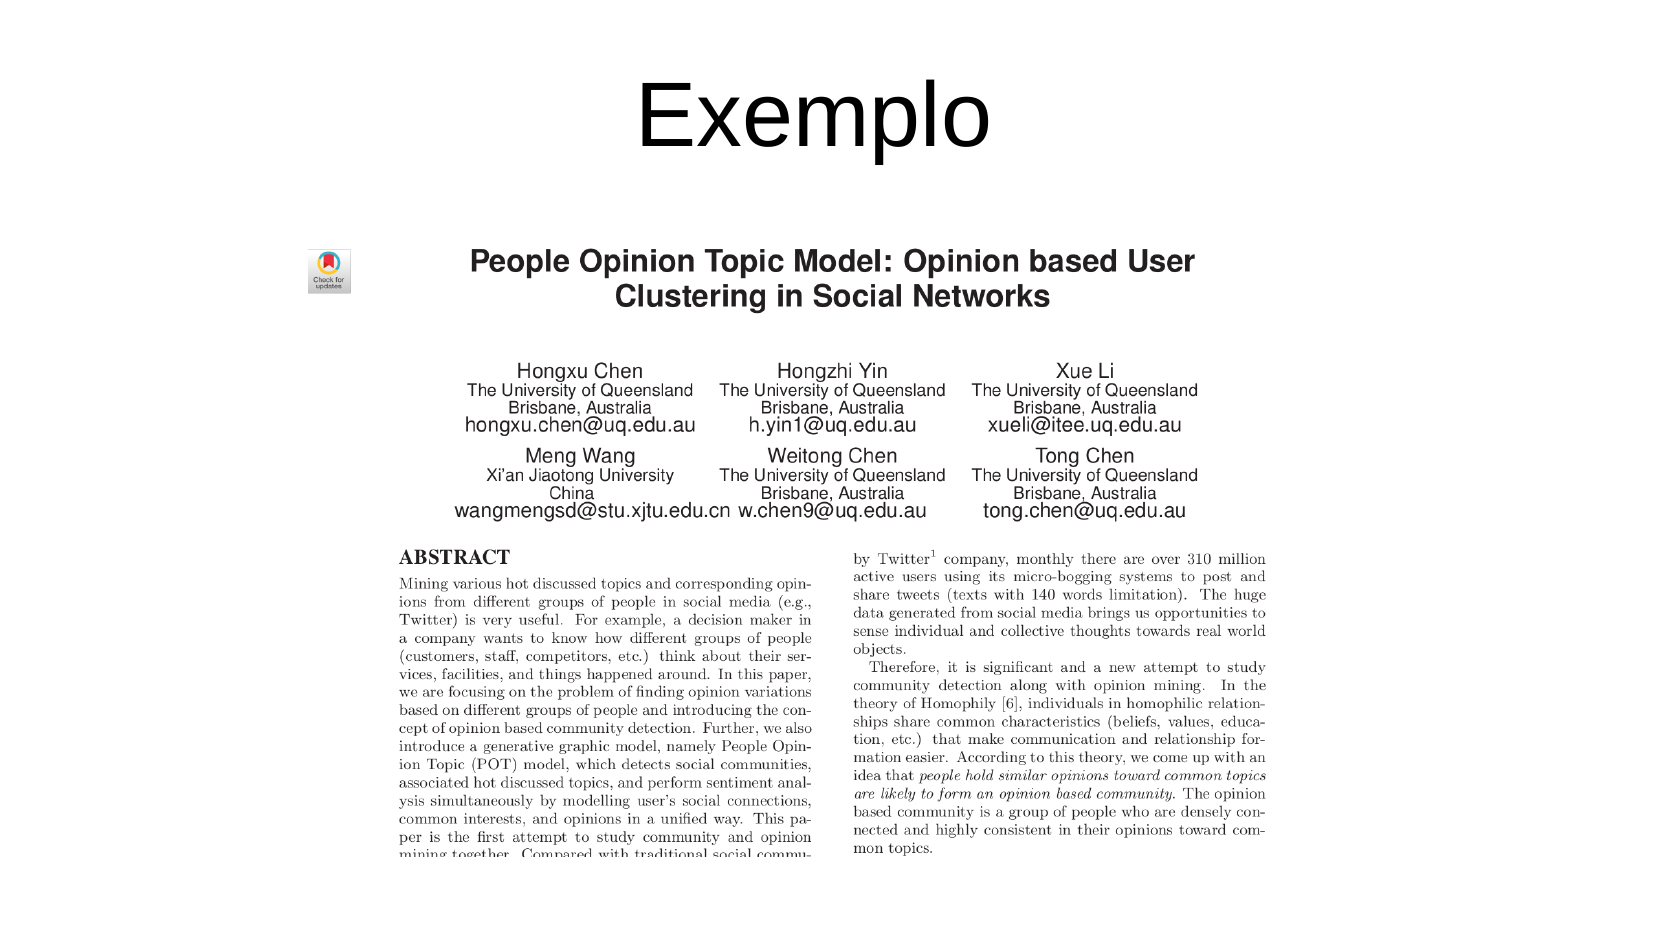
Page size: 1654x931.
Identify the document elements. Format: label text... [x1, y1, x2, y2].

picture [308, 229, 1359, 857]
title Exemplo [82, 37, 1571, 193]
